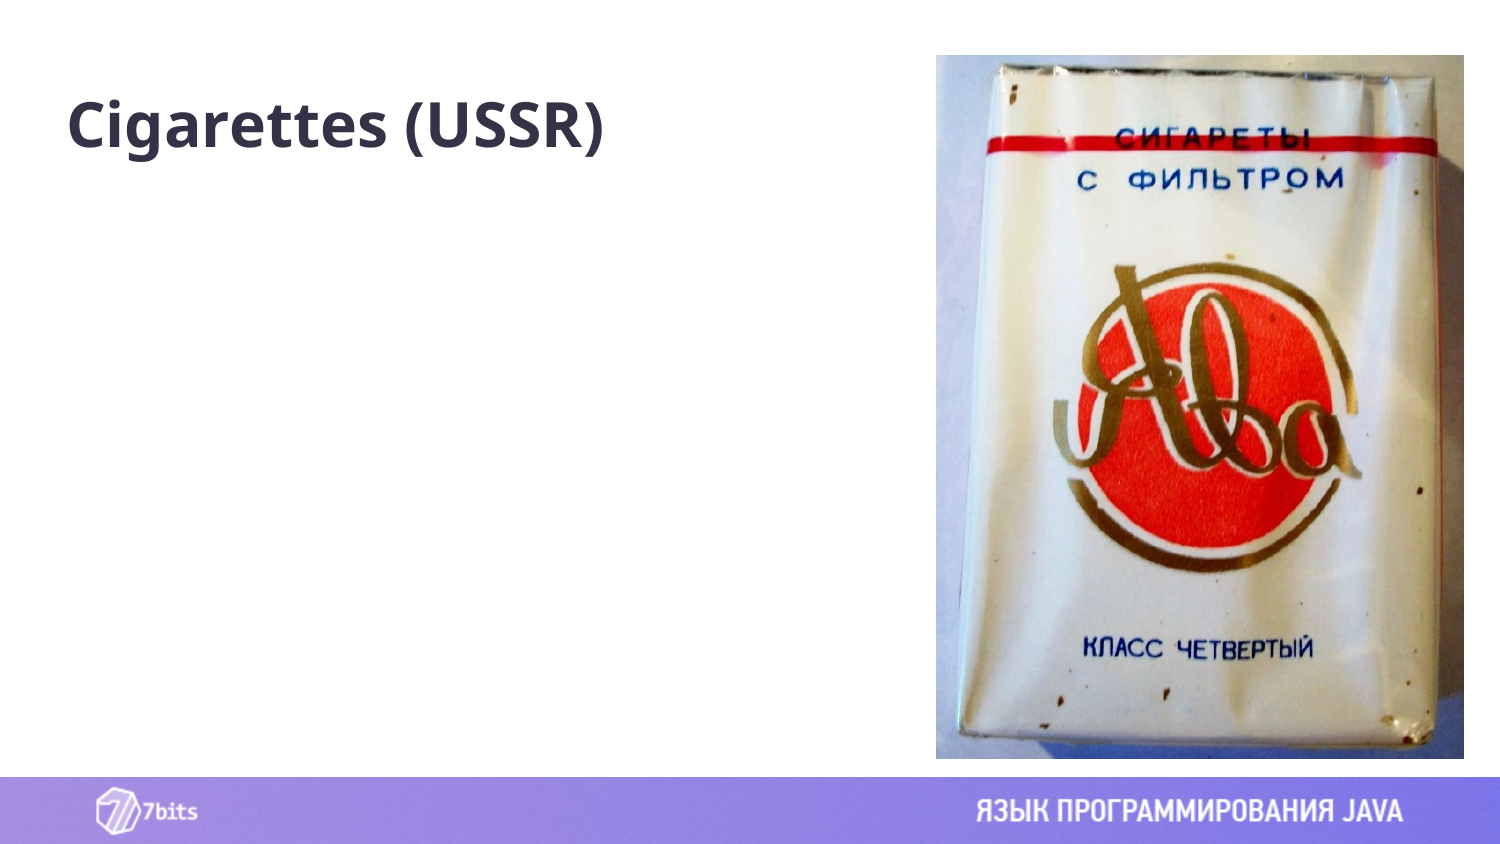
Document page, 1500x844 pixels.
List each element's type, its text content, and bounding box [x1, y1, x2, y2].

title Cigarettes (USSR) [51, 69, 936, 164]
picture [936, 55, 1464, 759]
picture [0, 777, 1500, 844]
